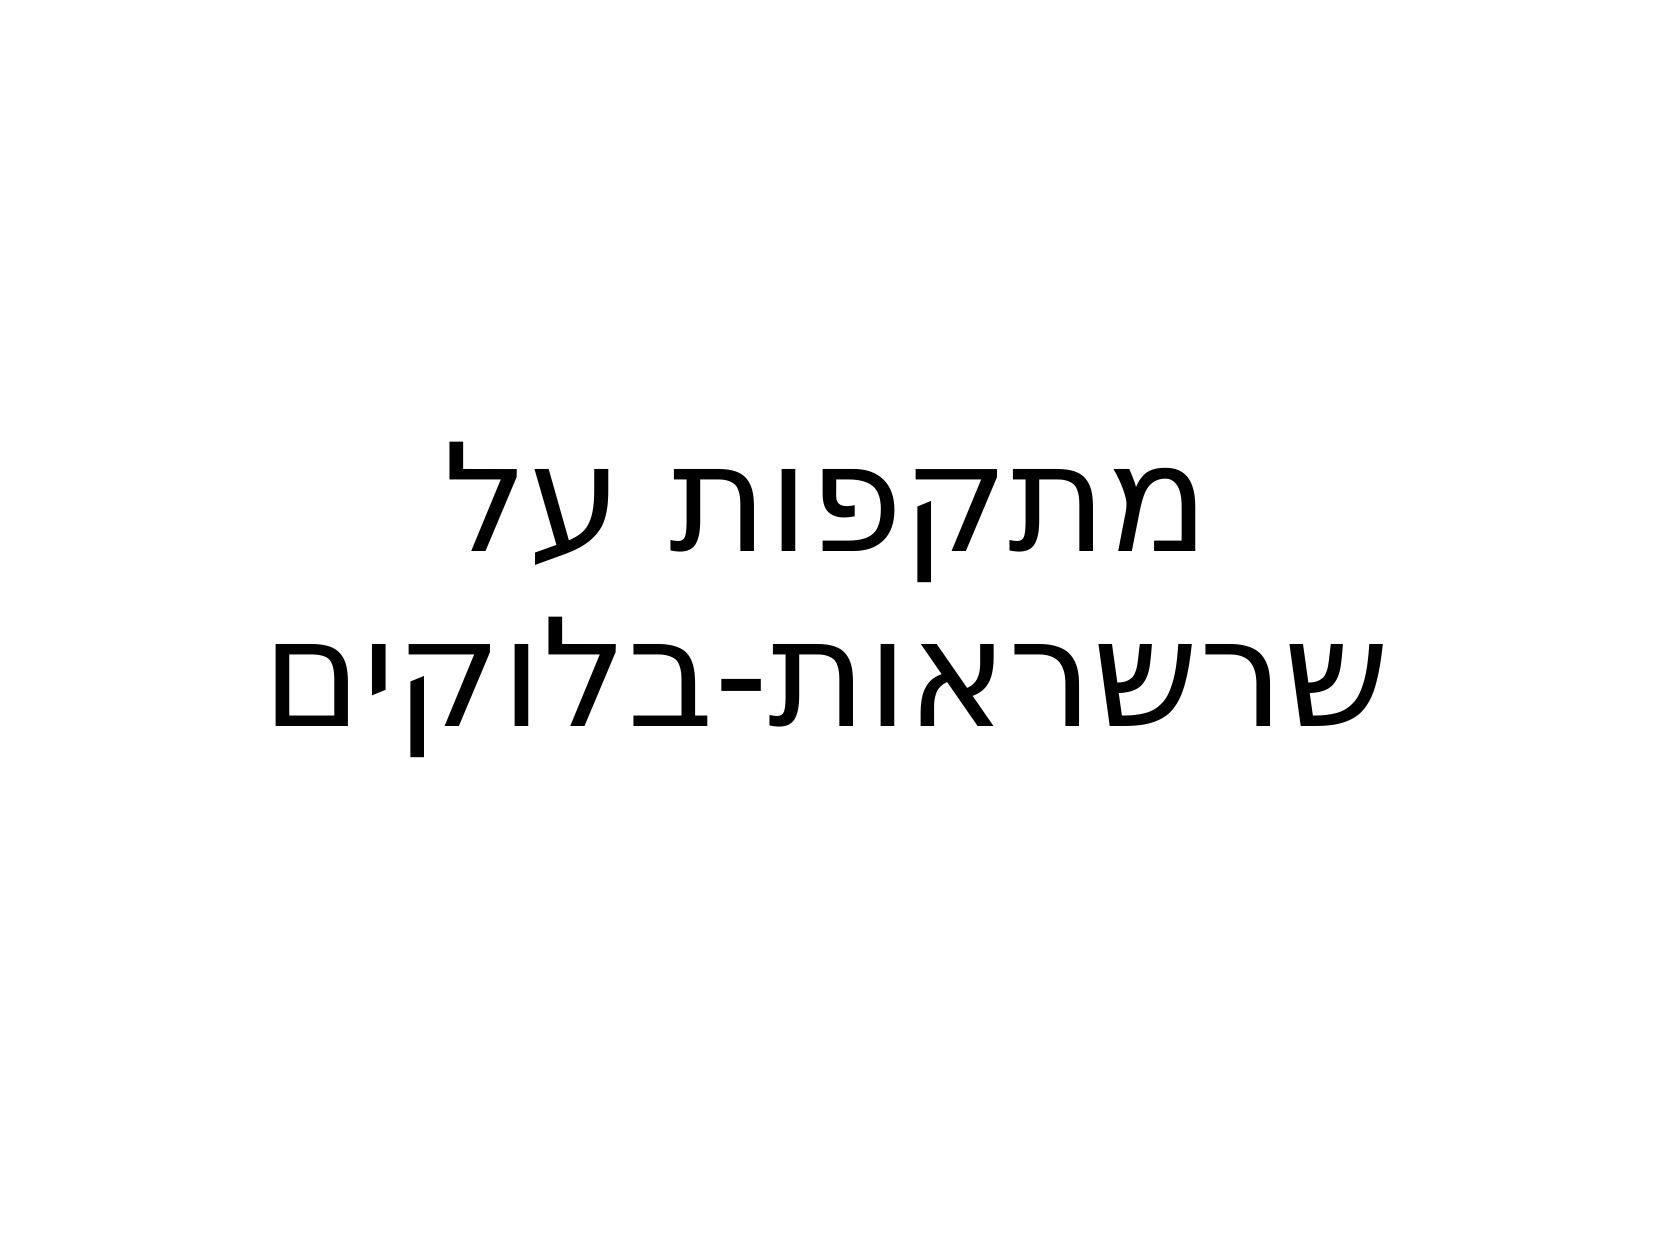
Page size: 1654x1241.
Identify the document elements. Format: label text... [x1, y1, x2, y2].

text_box מתקפות על שרשראות-בלוקים [0, 405, 1654, 751]
